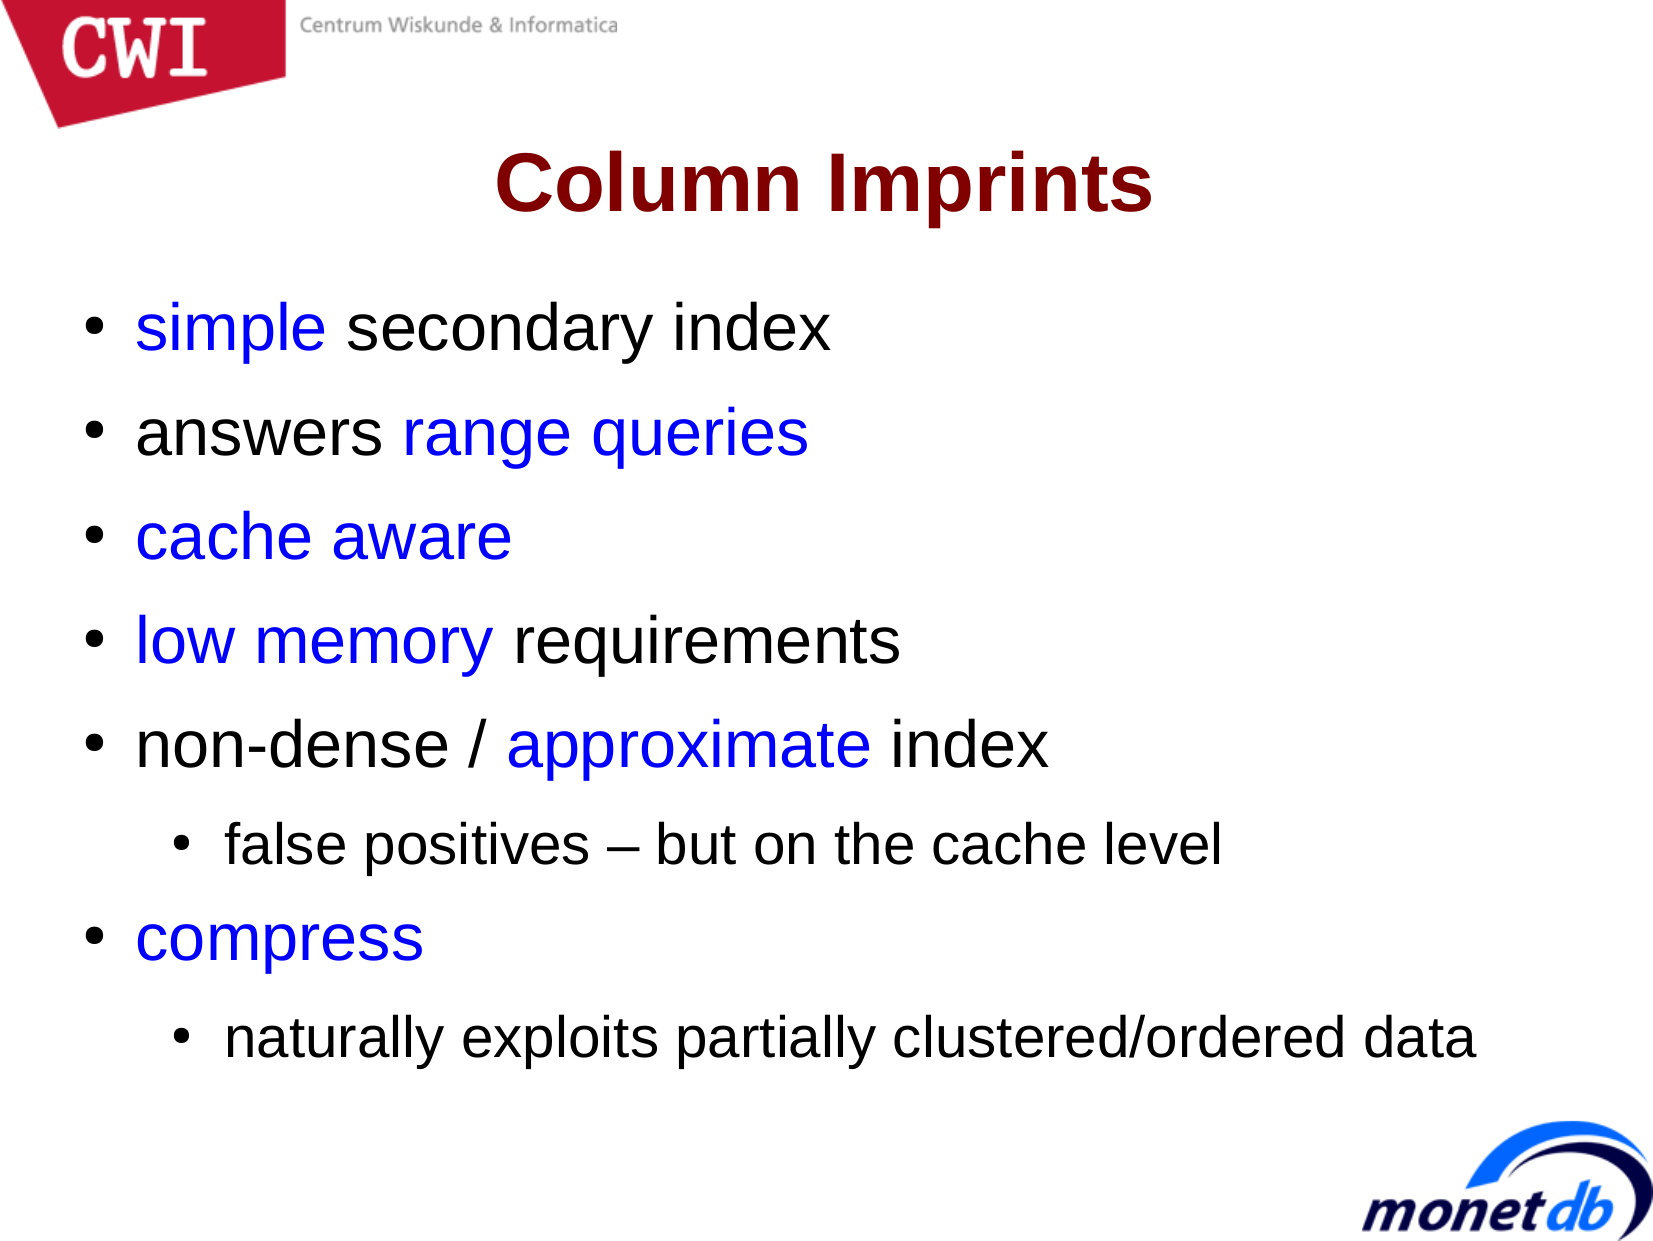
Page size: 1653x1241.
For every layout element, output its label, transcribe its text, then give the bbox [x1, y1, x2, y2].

picture [0, 0, 691, 129]
list simple secondary index answers range queries cache aware low memory requirements non-dense / approximate index false positives – but on the cache level compress naturally exploits partially clustered/ordered data [82, 290, 1571, 1201]
picture [1362, 1118, 1653, 1241]
title Column Imprints [37, 78, 1613, 287]
